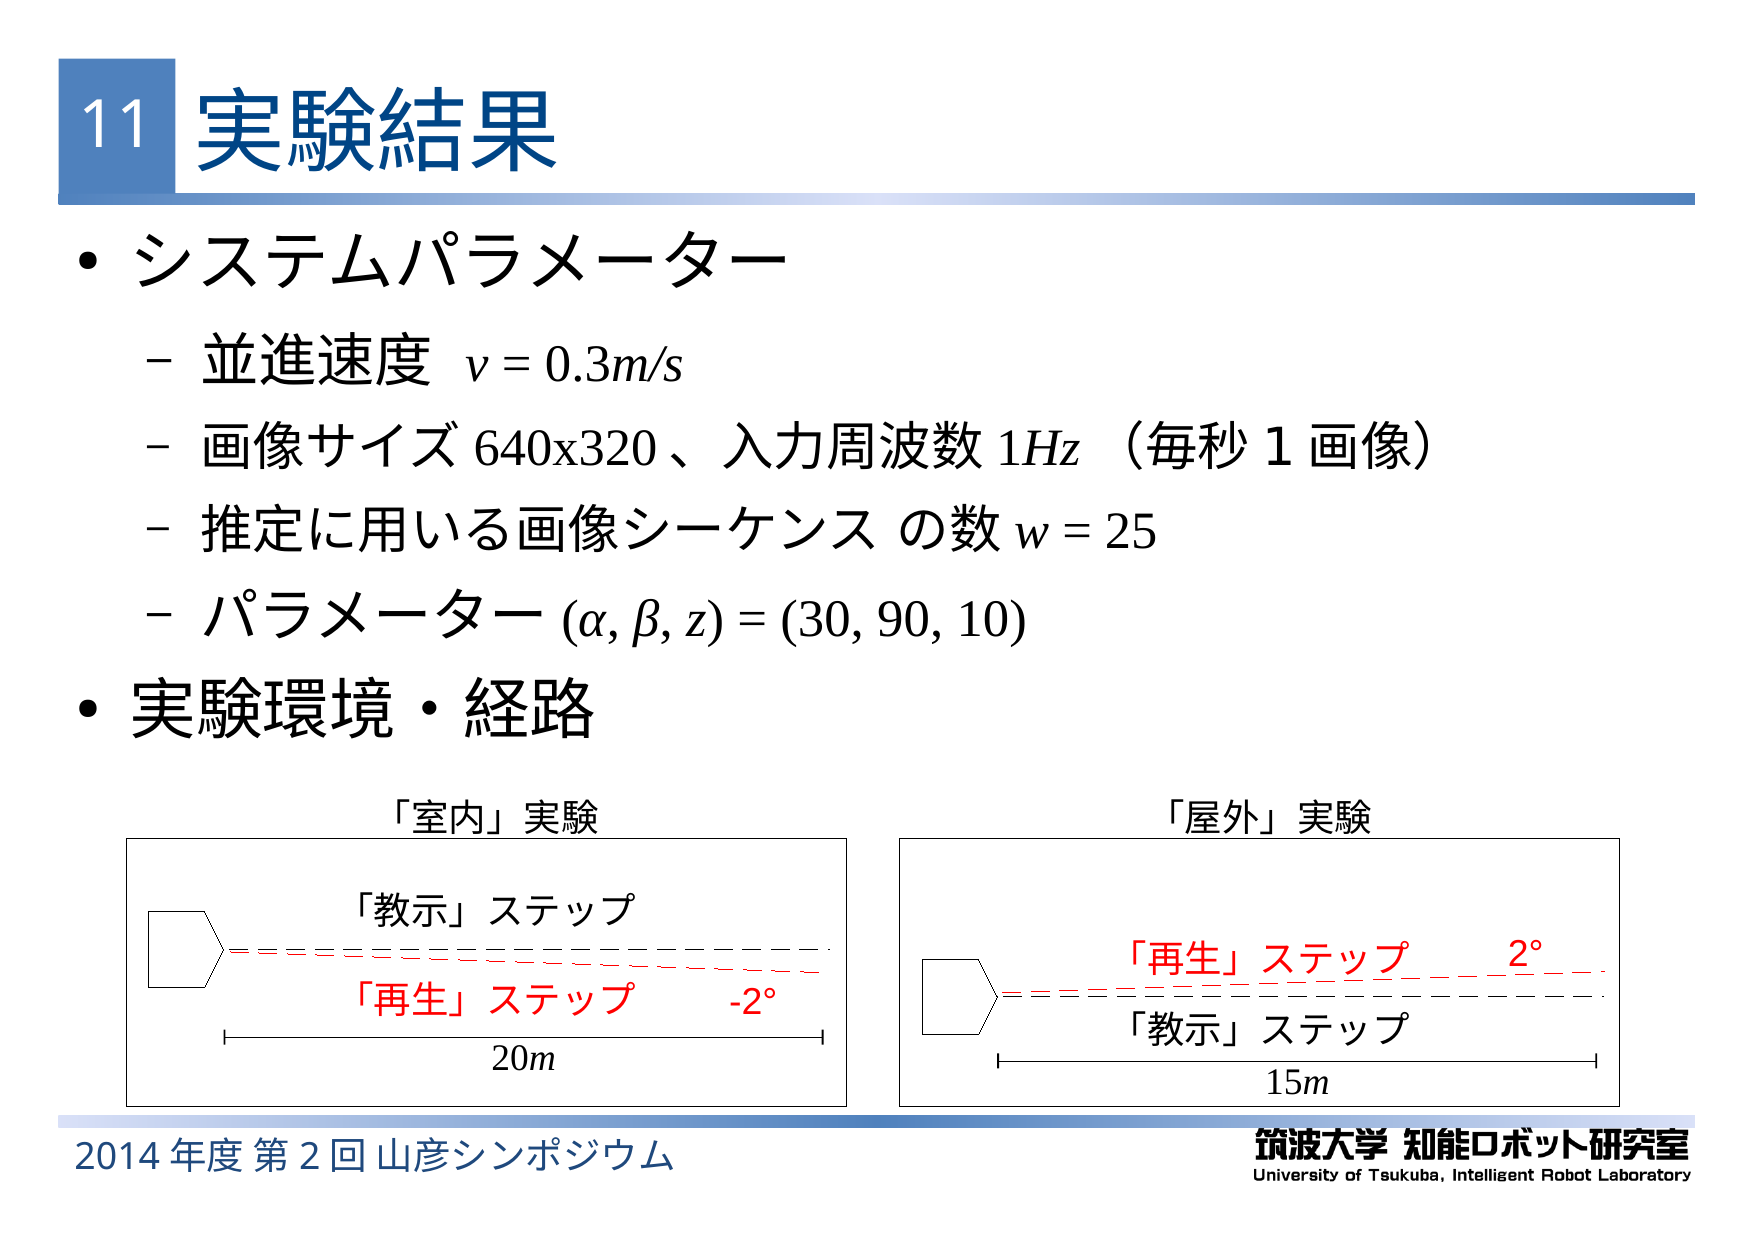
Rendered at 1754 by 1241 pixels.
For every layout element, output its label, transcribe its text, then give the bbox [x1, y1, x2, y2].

text_box 「再生」ステップ [1094, 930, 1425, 989]
text_box -2° [714, 973, 793, 1031]
text_box 「室内」実験 [127, 839, 846, 848]
text_box 「屋外」実験 [900, 839, 1619, 848]
text_box 2° [1493, 925, 1559, 982]
title 実験結果 [193, 61, 1651, 205]
text_box 「再生」ステップ [321, 971, 651, 1031]
list システムパラメーター 並進速度 v = 0.3m/s 画像サイズ640x320、入力周波数1Hz（毎秒1画像） 推定に用いる画像シーケンス の数w = 25 パラメーター(α, β, z) = (30, 90, 10) 実験環境・経路 [58, 223, 1696, 779]
text_box 「室内」実験 [126, 789, 847, 838]
text_box 「教示」ステップ [321, 882, 651, 942]
text_box 「屋外」実験 [899, 789, 1620, 838]
text_box 「教示」ステップ [1094, 1001, 1425, 1060]
picture [1252, 1127, 1691, 1182]
